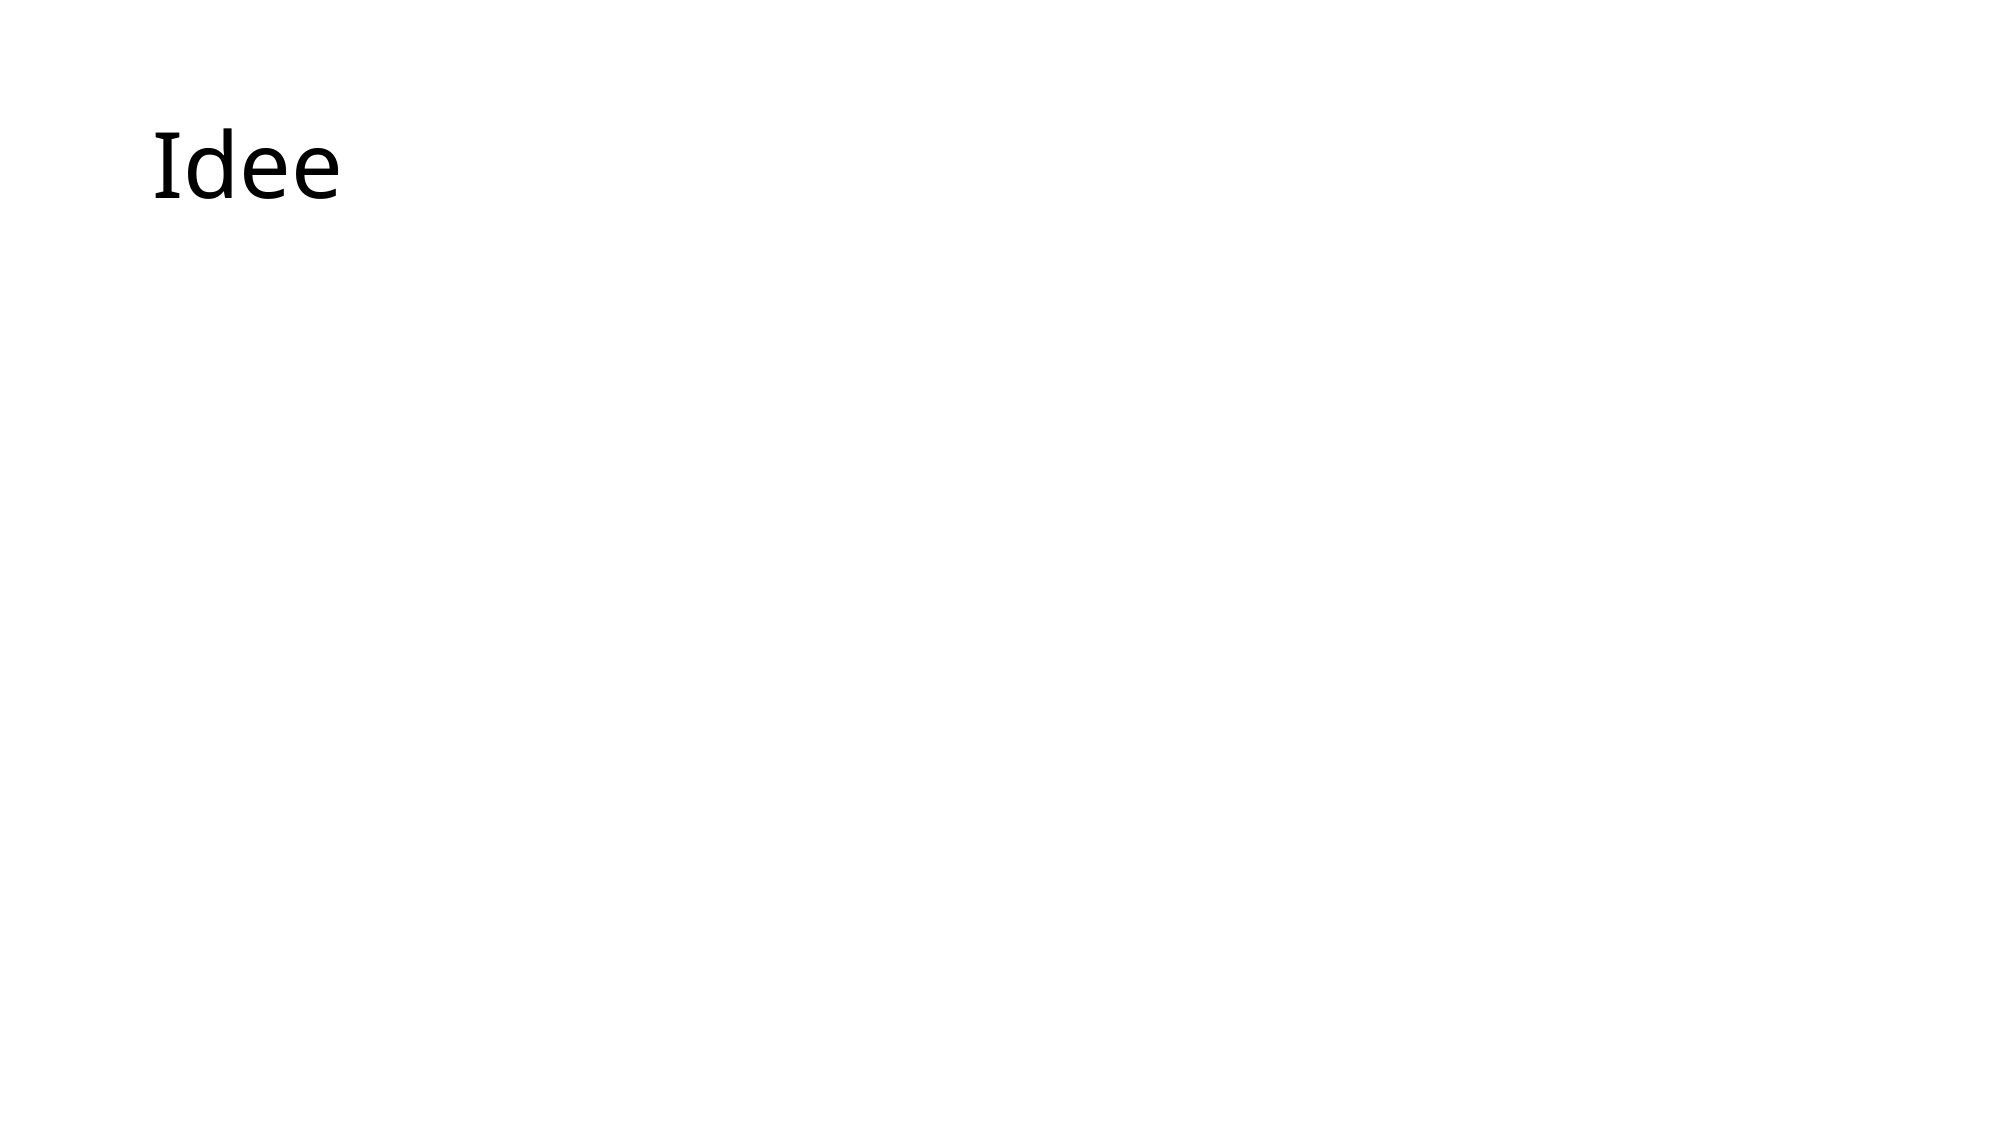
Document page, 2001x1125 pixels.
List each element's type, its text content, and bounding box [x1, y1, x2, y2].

title Idee [137, 59, 1863, 278]
